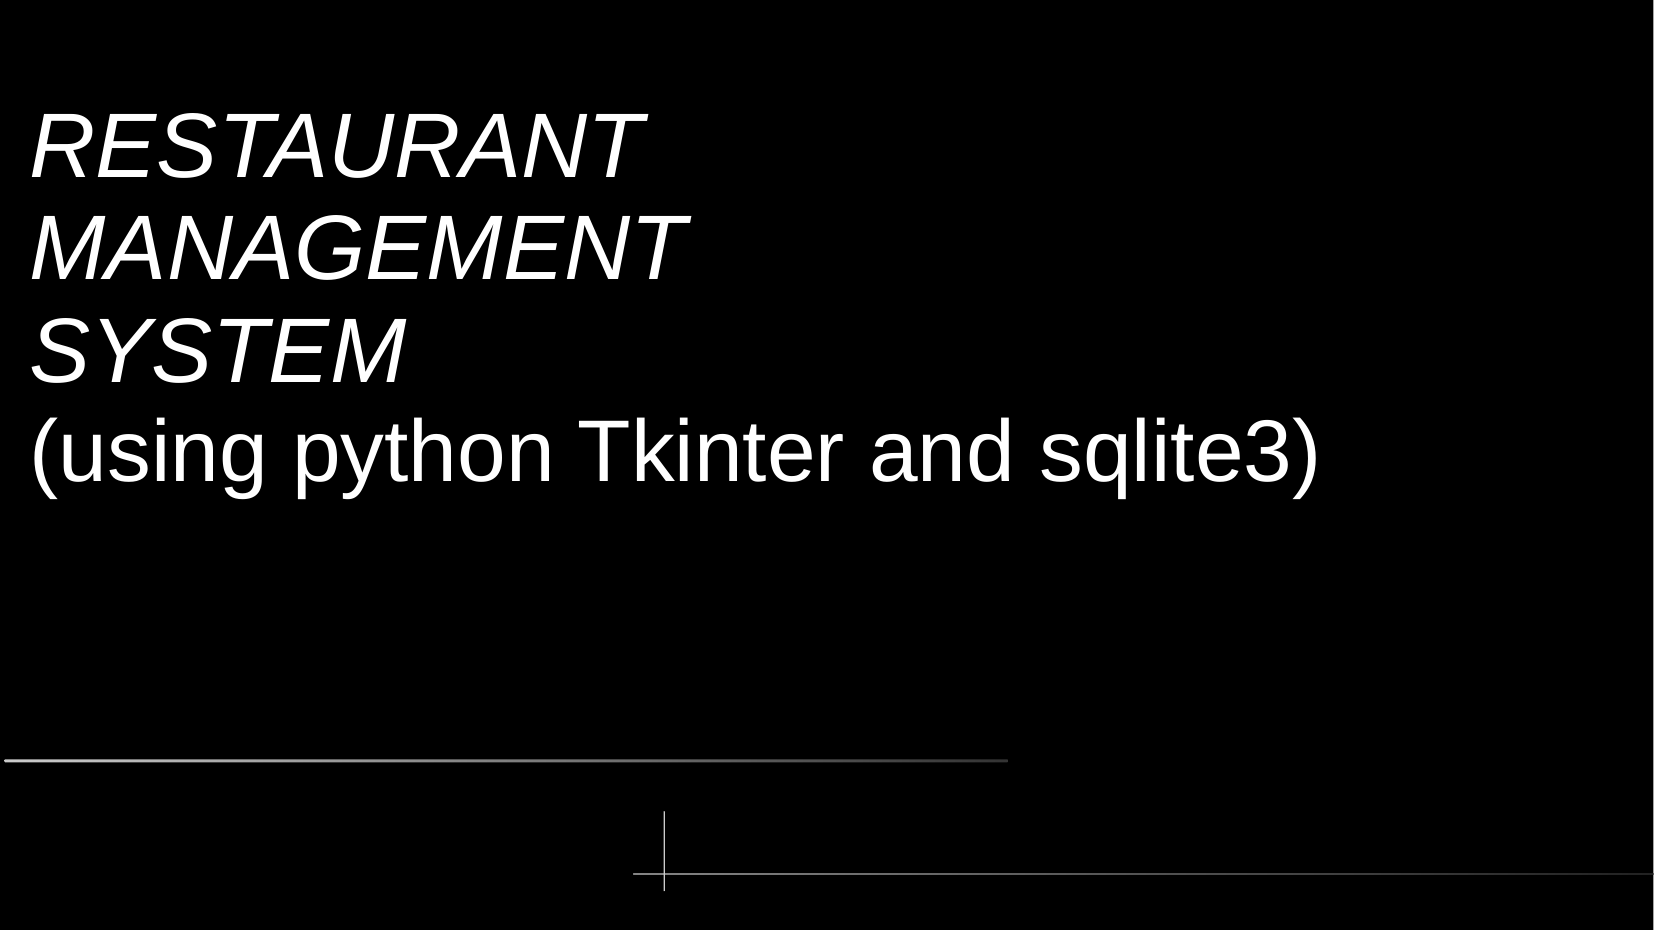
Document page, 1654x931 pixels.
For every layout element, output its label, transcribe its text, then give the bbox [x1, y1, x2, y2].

title RESTAURANT MANAGEMENT SYSTEM (using python Tkinter and sqlite3) [29, 94, 1506, 500]
